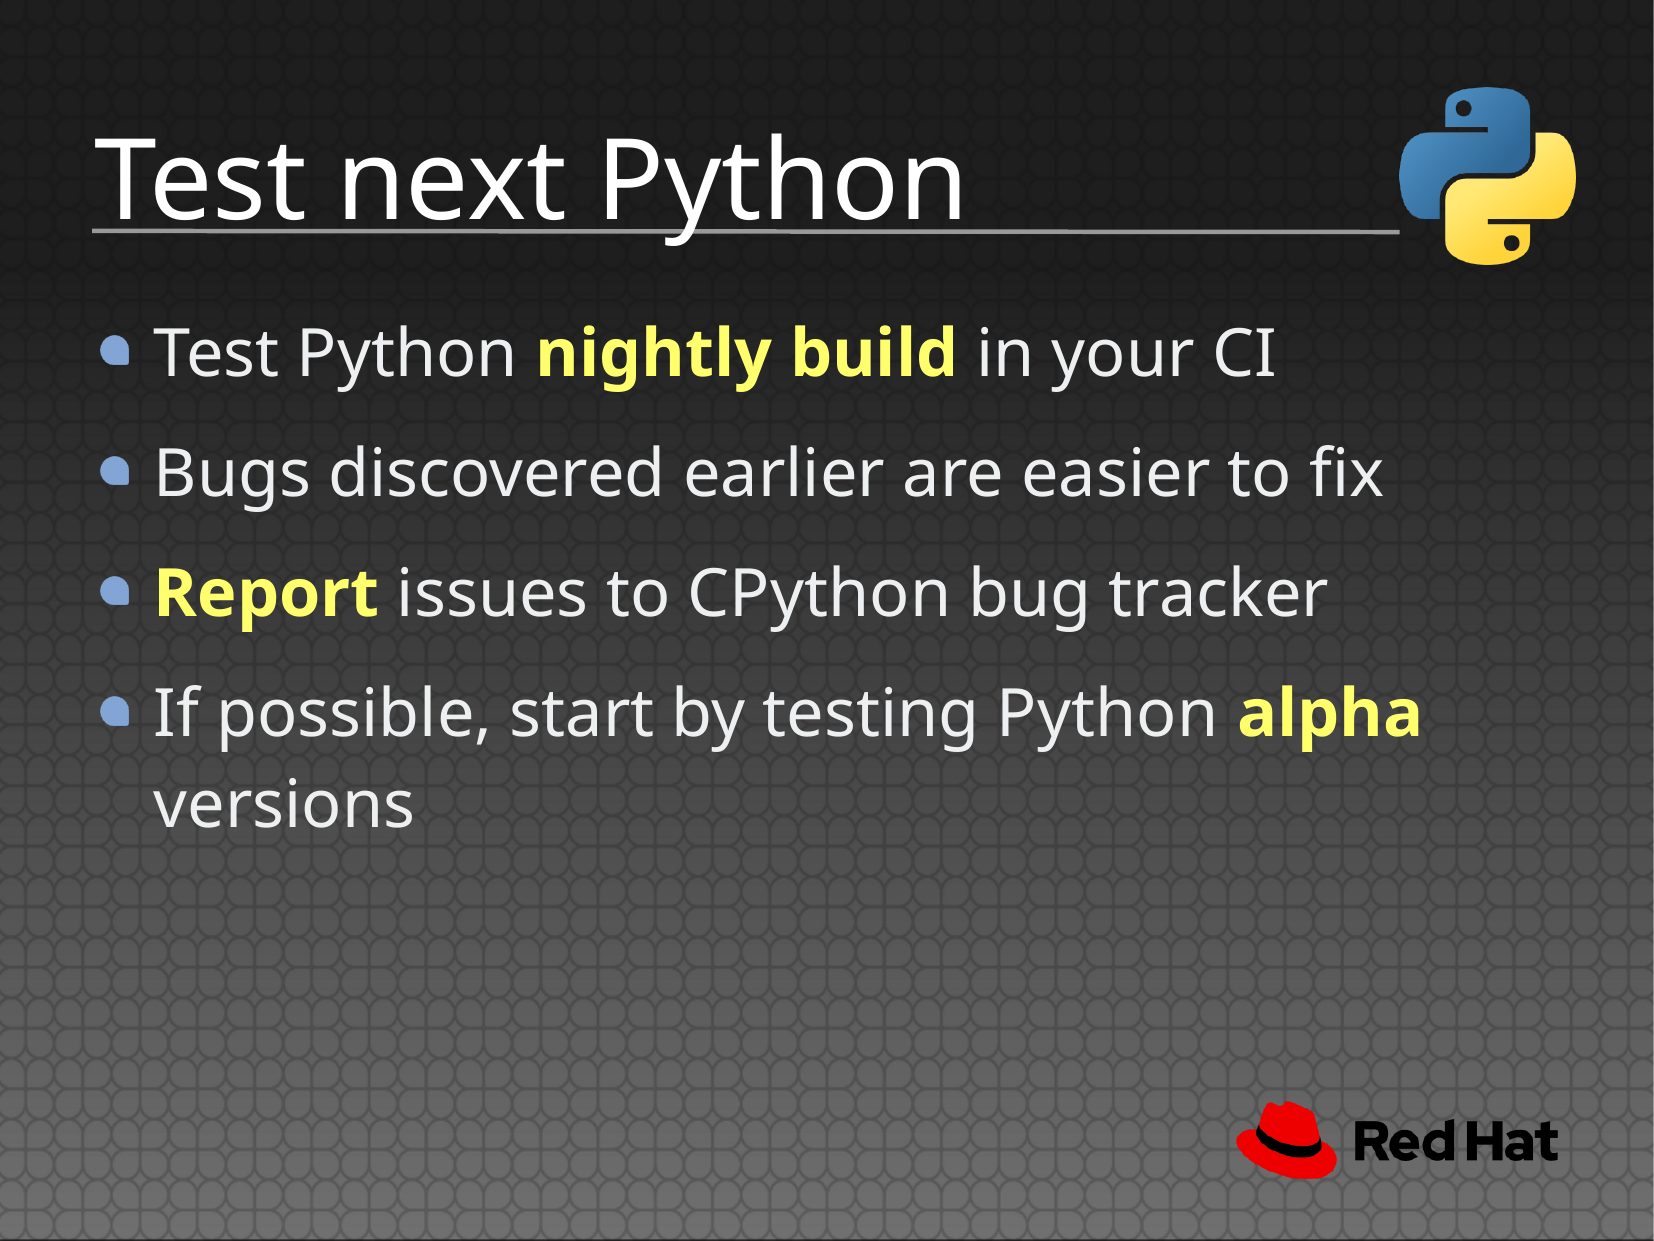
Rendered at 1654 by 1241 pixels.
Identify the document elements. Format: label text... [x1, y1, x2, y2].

list Test Python nightly build in your CI Bugs discovered earlier are easier to fix Report issues to CPython bug tracker If possible, start by testing Python alpha versions [82, 304, 1571, 1045]
picture [0, 0, 1654, 1241]
title Test next Python [94, 100, 1426, 251]
